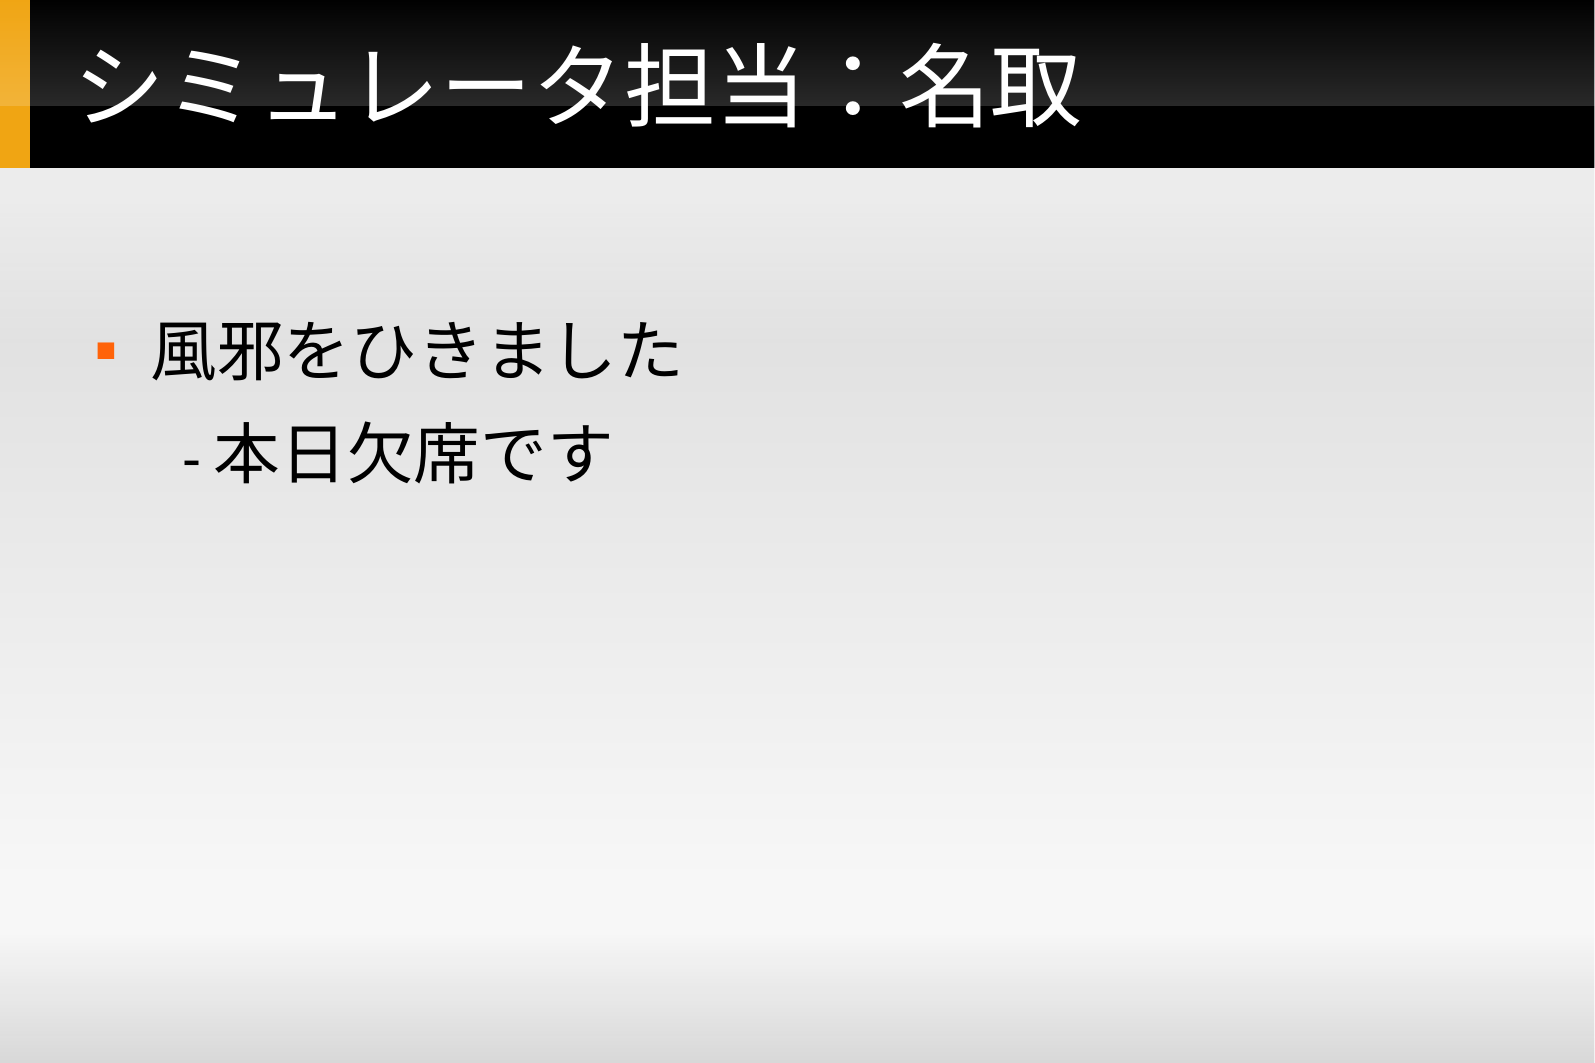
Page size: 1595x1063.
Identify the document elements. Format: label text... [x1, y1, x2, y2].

list 風邪をひきました -本日欠席です [79, 313, 1515, 774]
title シミュレータ担当：名取 [74, 0, 1510, 178]
picture [0, 0, 1595, 1063]
